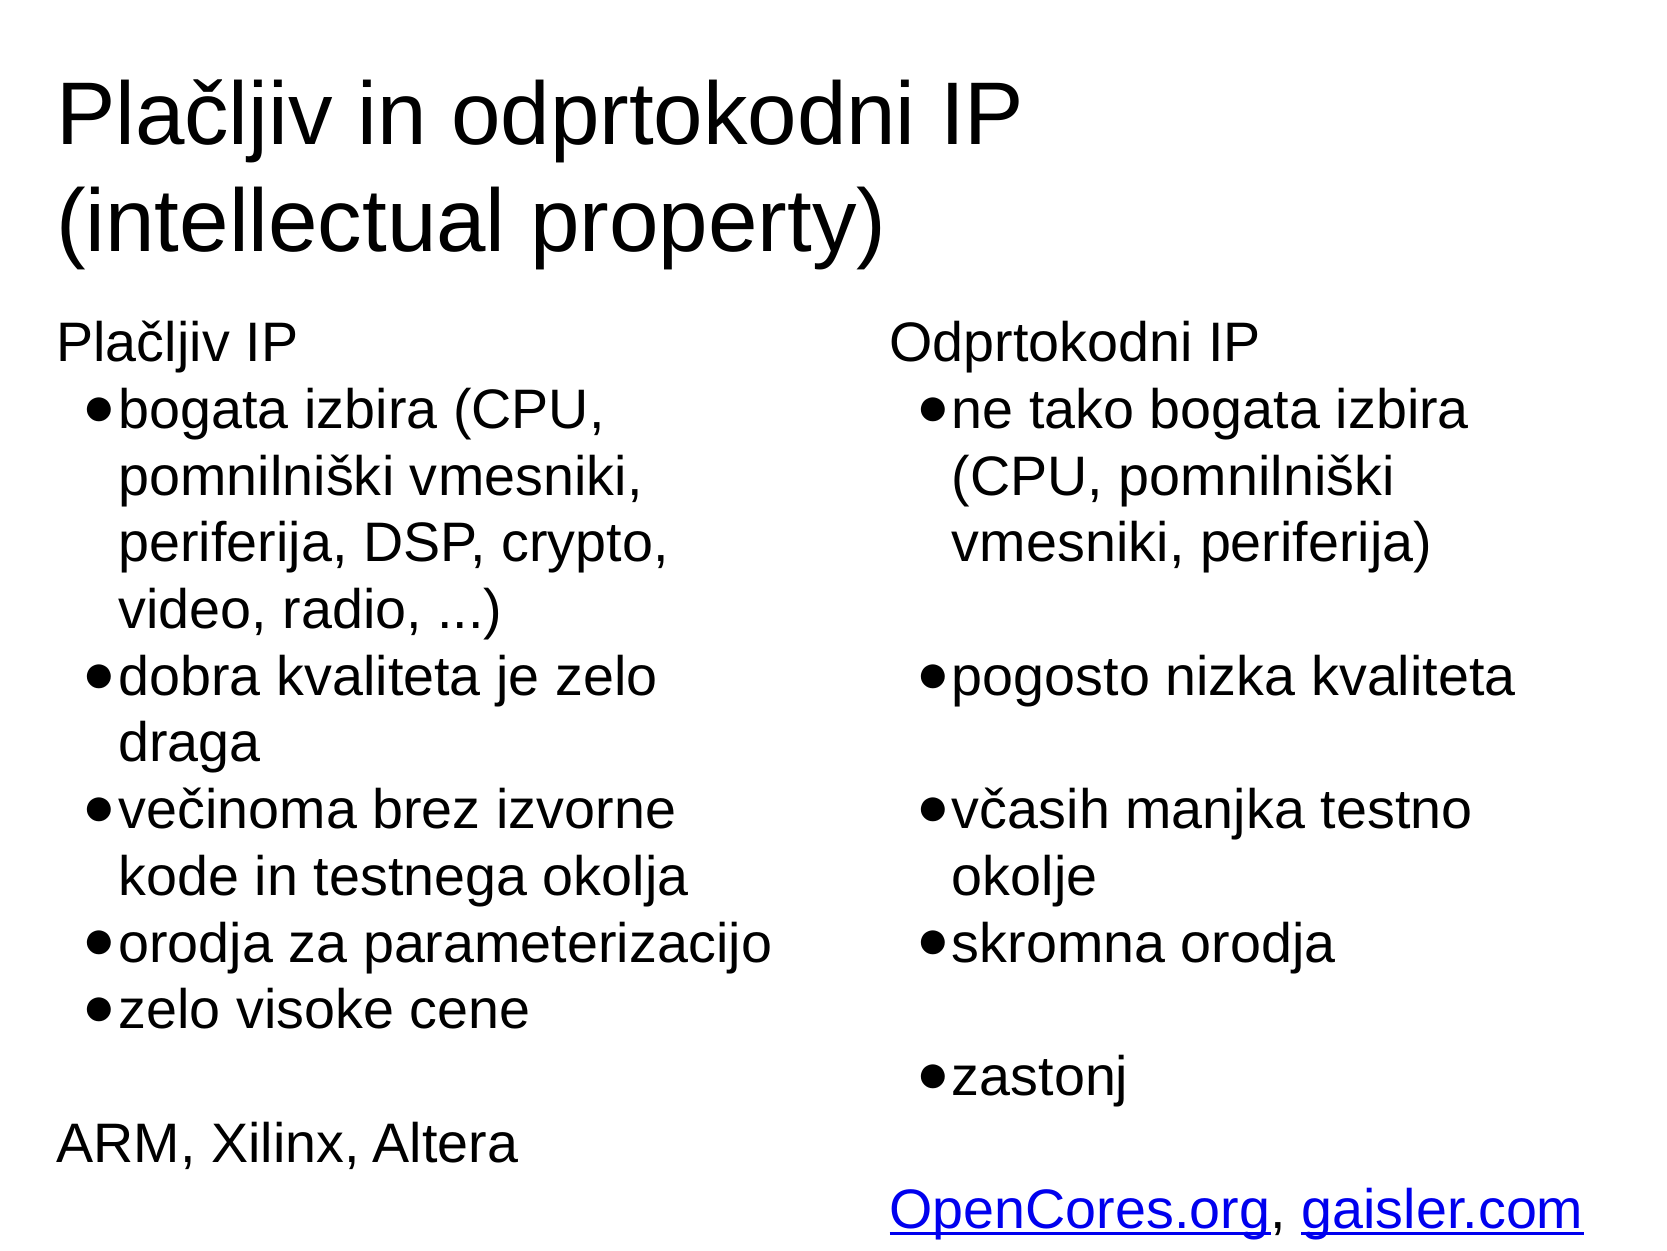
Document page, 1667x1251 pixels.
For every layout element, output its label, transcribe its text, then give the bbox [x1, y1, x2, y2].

list Plačljiv IP bogata izbira (CPU, pomnilniški vmesniki, periferija, DSP, crypto, video, radio, ...) dobra kvaliteta je zelo draga večinoma brez izvorne kode in testnega okolja orodja za parameterizacijo zelo visoke cene ARM, Xilinx, Altera [49, 299, 795, 1221]
list Odprtokodni IP ne tako bogata izbira (CPU, pomnilniški vmesniki, periferija) pogosto nizka kvaliteta včasih manjka testno okolje skromna orodja zastonj OpenCores.org, gaisler.com [883, 299, 1628, 1216]
title Plačljiv in odprtokodni IP (intellectual property) [49, 49, 1628, 268]
